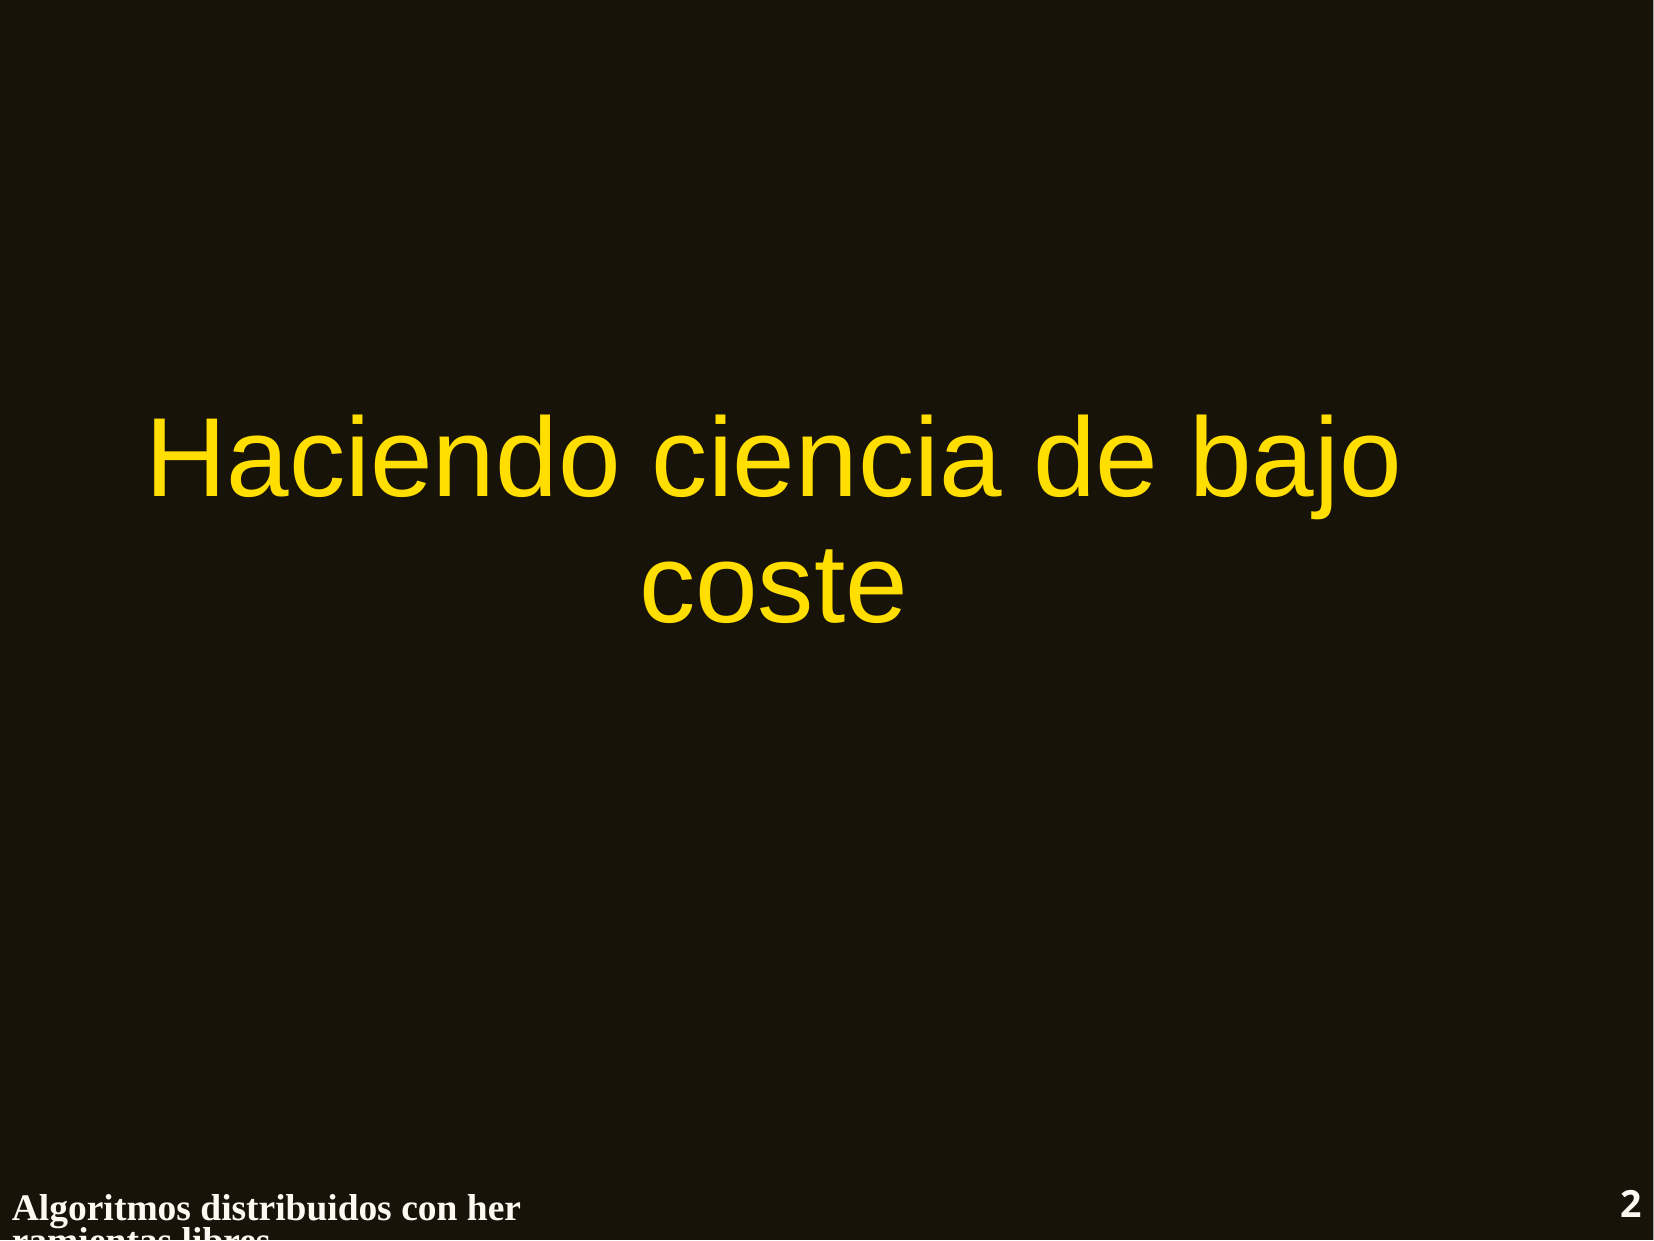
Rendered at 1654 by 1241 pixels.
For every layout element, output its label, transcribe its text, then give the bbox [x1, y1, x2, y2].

subtitle Haciendo ciencia de bajo coste [29, 31, 1518, 1010]
